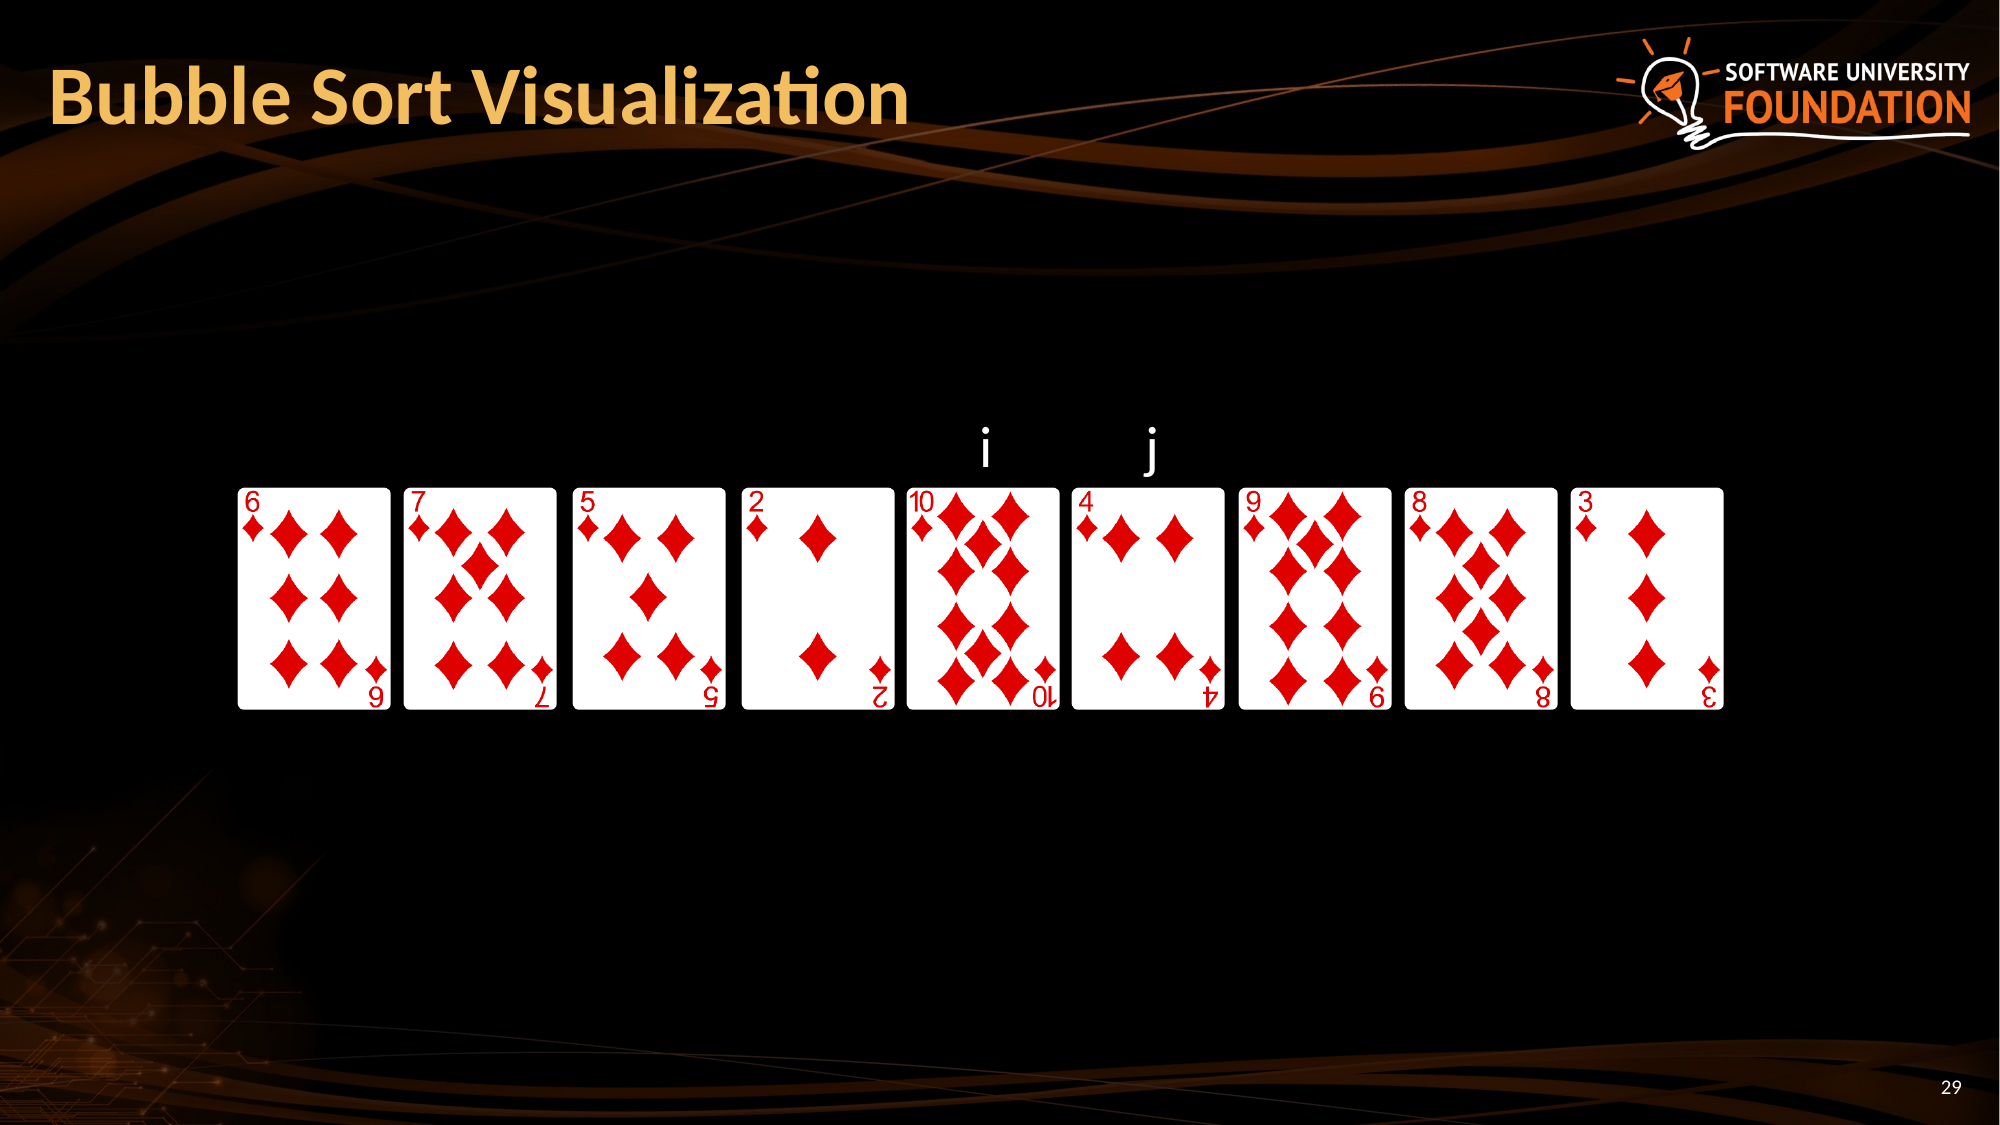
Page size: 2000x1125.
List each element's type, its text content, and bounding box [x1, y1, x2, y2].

text_box j [1130, 401, 1175, 487]
picture [0, 0, 2000, 1125]
title Bubble Sort Visualization [30, 6, 1602, 189]
slide_number <number> [1897, 1070, 1968, 1103]
text_box i [964, 401, 1008, 487]
